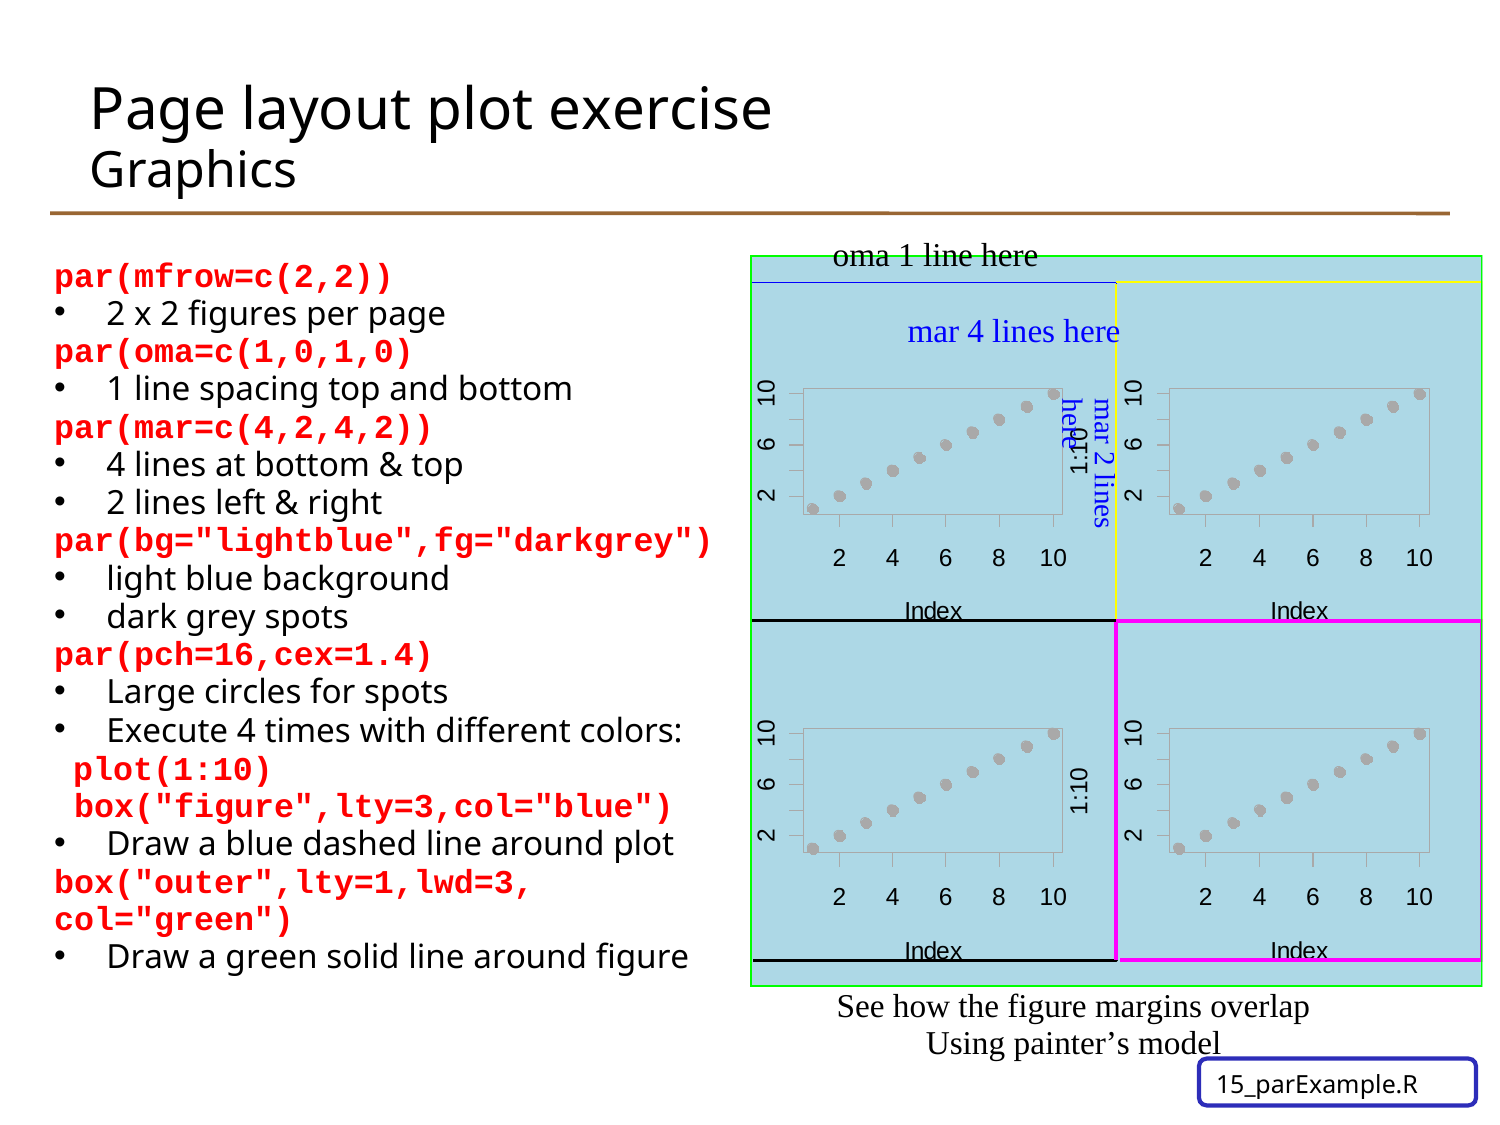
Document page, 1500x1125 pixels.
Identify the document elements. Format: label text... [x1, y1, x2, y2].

picture [750, 255, 1483, 987]
text_box oma 1 line here [817, 233, 1054, 282]
text_box par(mfrow=c(2,2)) 2 x 2 figures per page par(oma=c(1,0,1,0) 1 line spacing top and bottom par(mar=c(4,2,4,2)) 4 lines at bottom & top 2 lines left & right par(bg="lightblue",fg="darkgrey") light blue background dark grey spots par(pch=16,cex=1.4) Large circles for spots Execute 4 times with different colors: plot(1:10) box("figure",lty=3,col="blue") Draw a blue dashed line around plot box("outer",lty=1,lwd=3, col="green") Draw a green solid line around figure [53, 263, 739, 1012]
text_box mar 4 lines here [892, 302, 1136, 358]
text_box Page layout plot exercise Graphics [75, 44, 1425, 233]
text_box mar 2 lines here [1068, 384, 1131, 590]
text_box 15_parExample.R [1198, 1058, 1477, 1106]
text_box See how the figure margins overlap Using painter’s model [821, 987, 1326, 1070]
